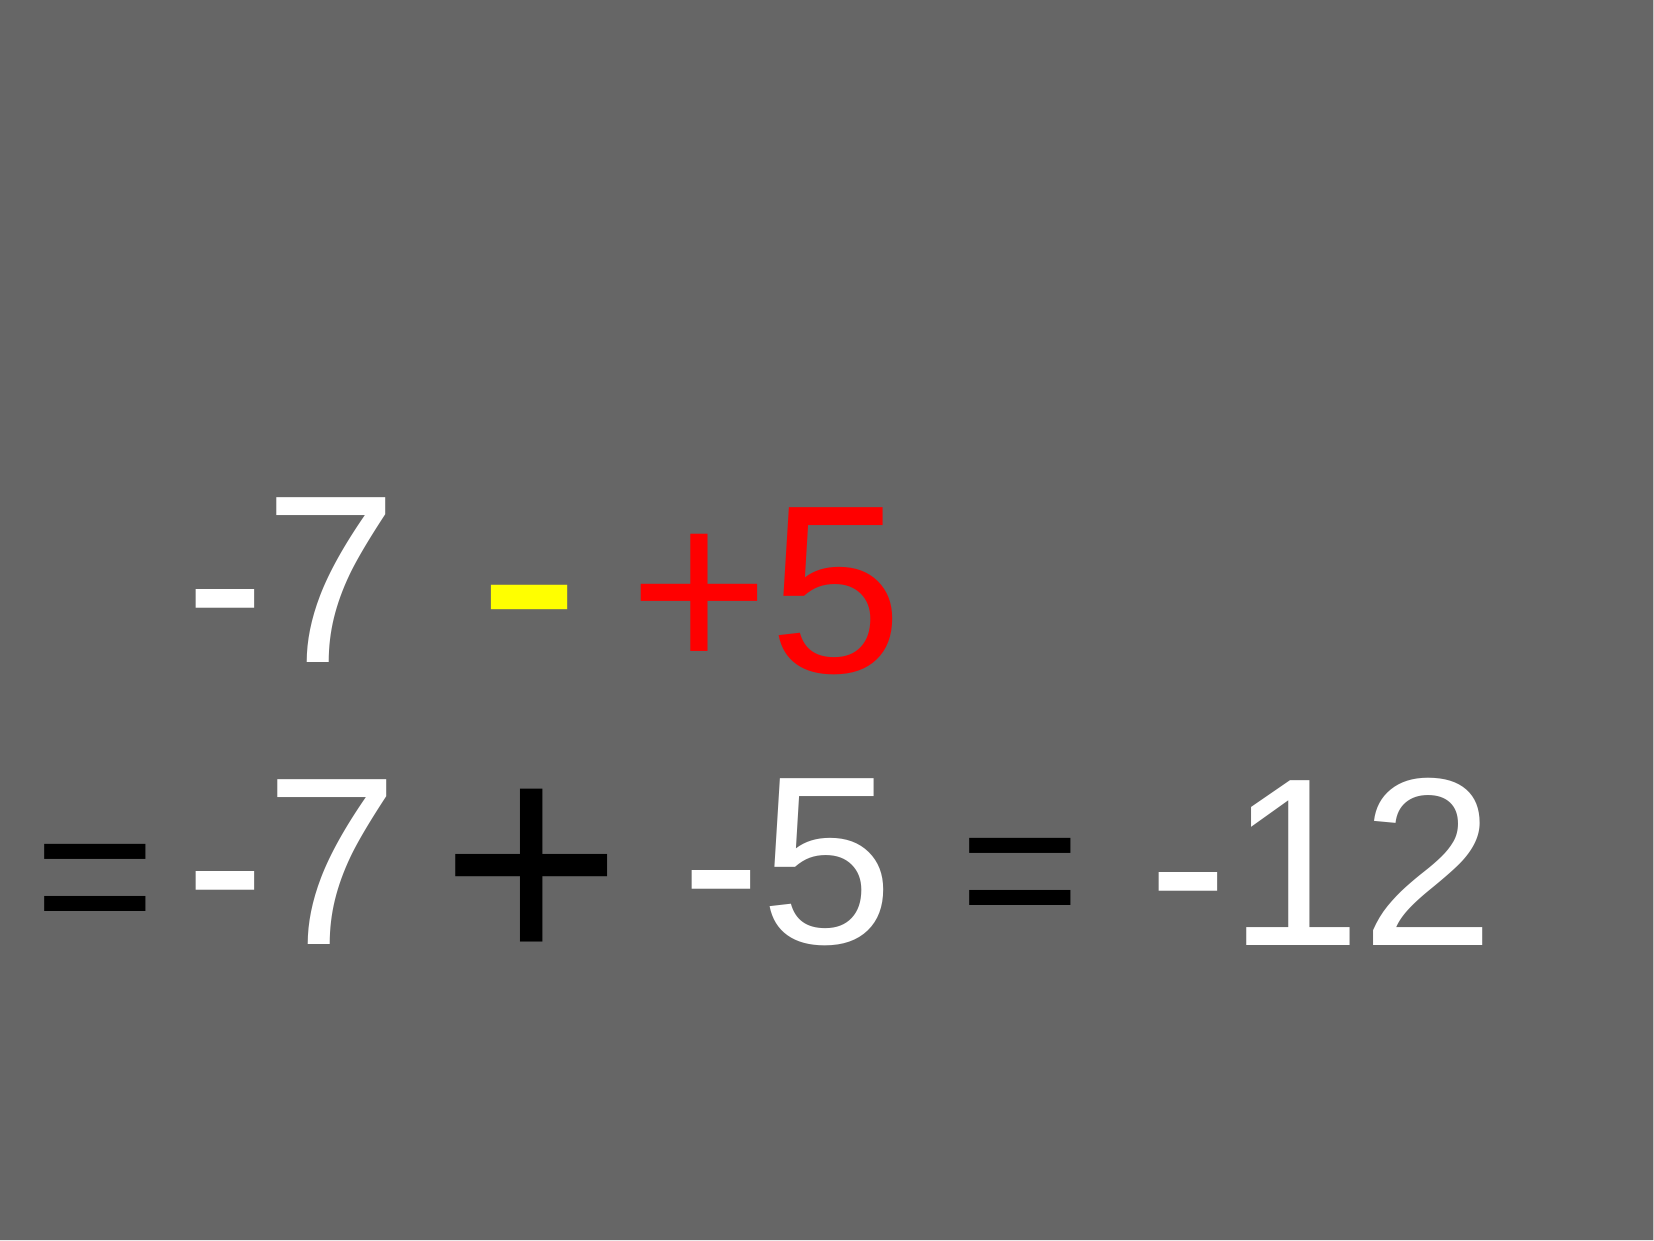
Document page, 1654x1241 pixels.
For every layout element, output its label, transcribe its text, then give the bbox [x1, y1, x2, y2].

text_box +5 [615, 448, 951, 732]
text_box -7 [170, 438, 414, 720]
text_box = [944, 744, 1097, 993]
text_box = [19, 750, 170, 999]
text_box + [425, 679, 638, 1044]
text_box - [463, 389, 615, 679]
text_box -7 [170, 720, 414, 1003]
text_box -5 [666, 719, 993, 1081]
text_box [0, 0, 1654, 1241]
text_box -12 [1133, 721, 1512, 1004]
